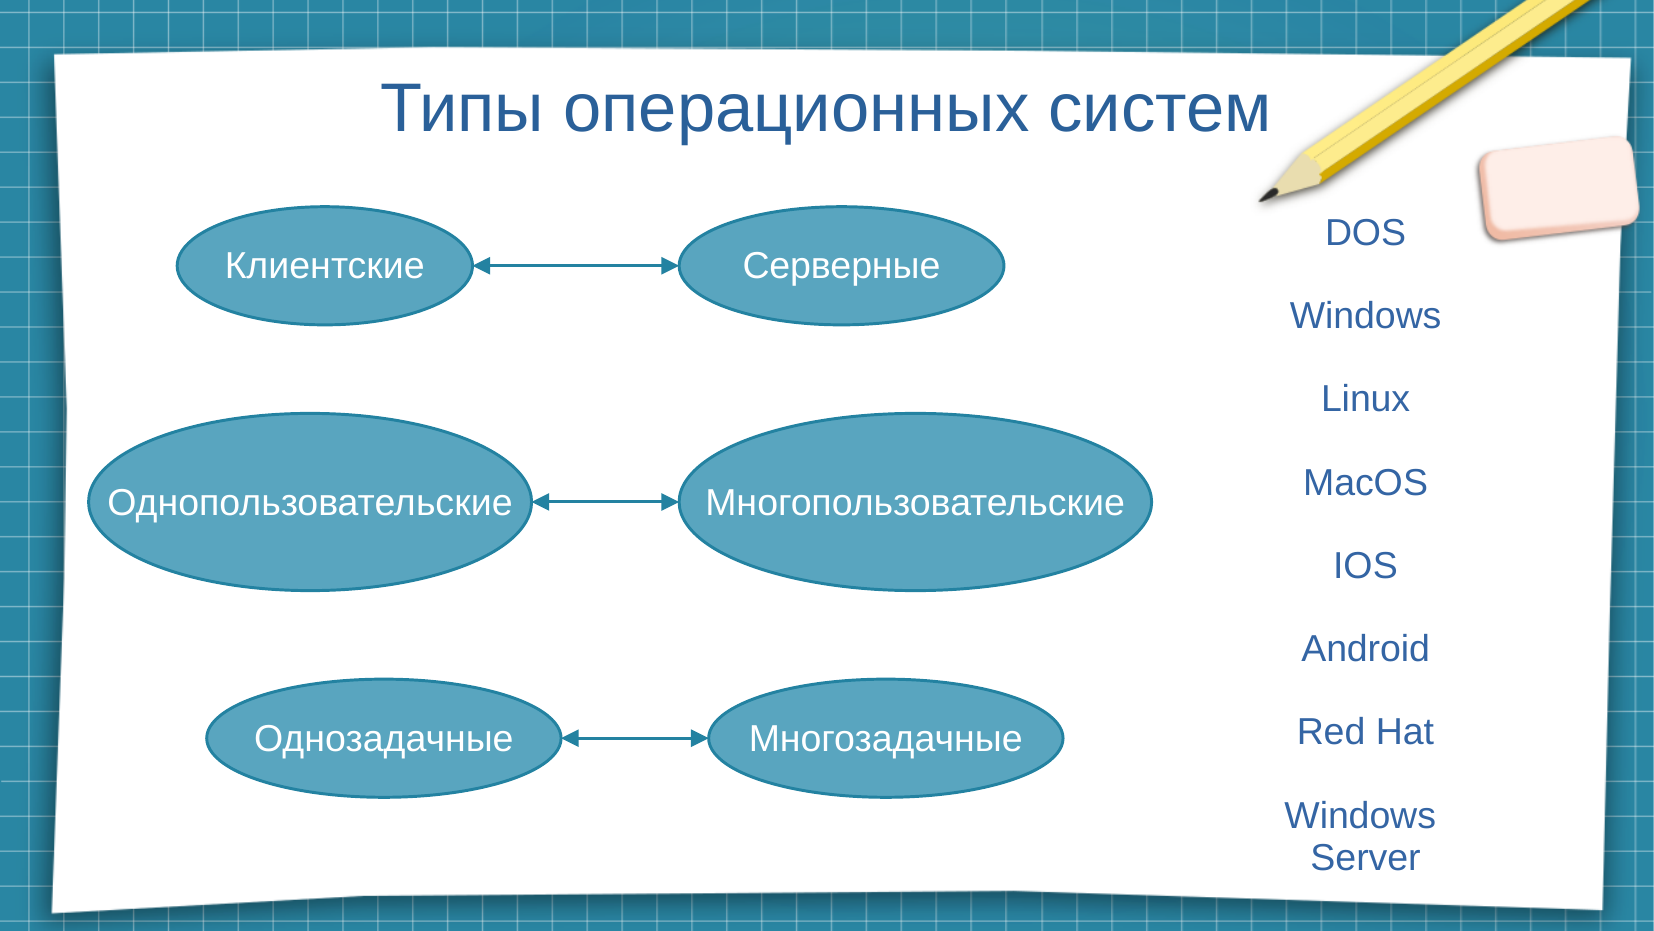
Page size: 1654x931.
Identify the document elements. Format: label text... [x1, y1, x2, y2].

picture [0, 0, 1654, 931]
text_box Клиентские [177, 206, 473, 325]
text_box Однопользовательские [88, 413, 532, 591]
text_box Многозадачные [708, 679, 1064, 798]
title Типы операционных систем [82, 29, 1571, 185]
text_box Многопользовательские [679, 413, 1152, 591]
text_box Серверные [679, 206, 1004, 325]
text_box Однозадачные [206, 679, 562, 798]
text_box DOS Windows Linux MacOS IOS Android Red Hat Windows Server [1269, 203, 1536, 886]
